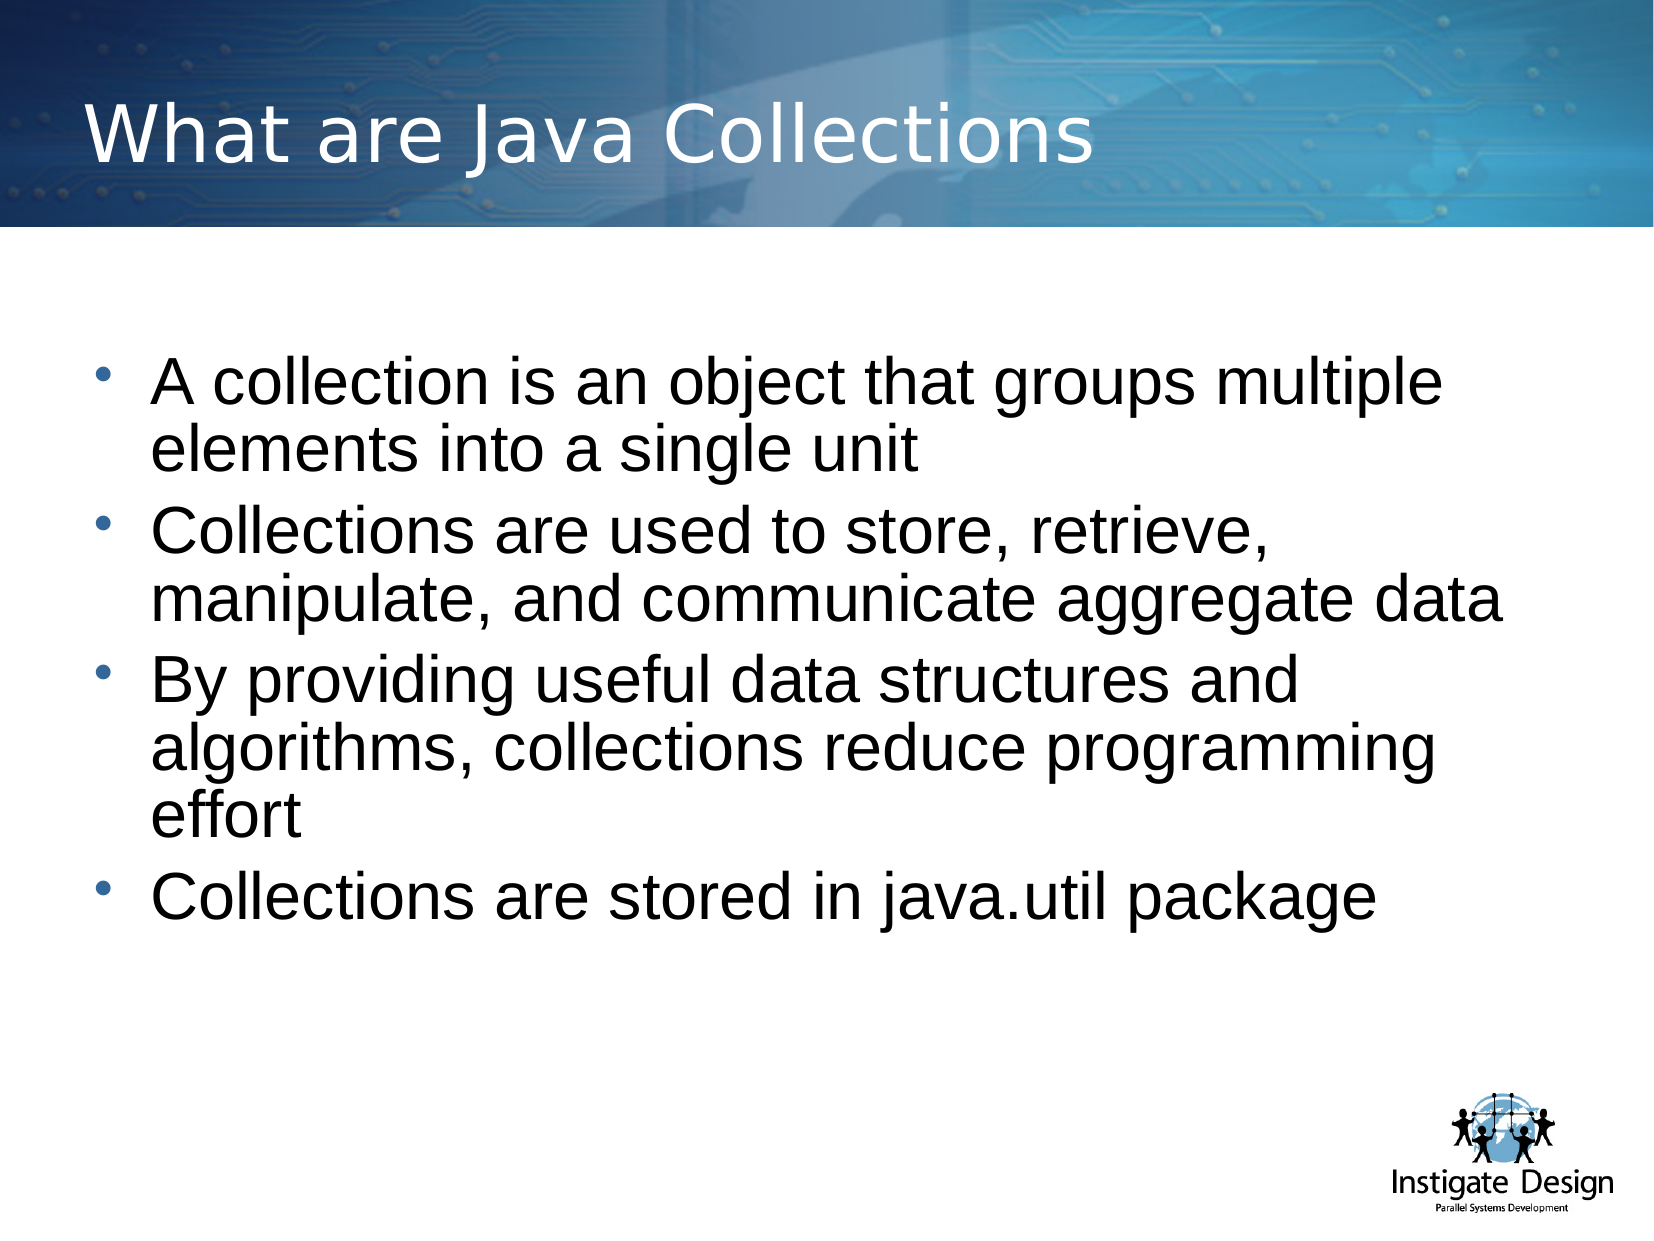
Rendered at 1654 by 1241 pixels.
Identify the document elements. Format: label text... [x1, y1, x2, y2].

picture [1393, 1093, 1613, 1213]
picture [0, 0, 1654, 227]
list A collection is an object that groups multiple elements into a single unit Collections are used to store, retrieve, manipulate, and communicate aggregate data By providing useful data structures and algorithms, collections reduce programming effort Collections are stored in java.util package [37, 350, 1558, 1060]
title What are Java Collections [82, 49, 1570, 228]
